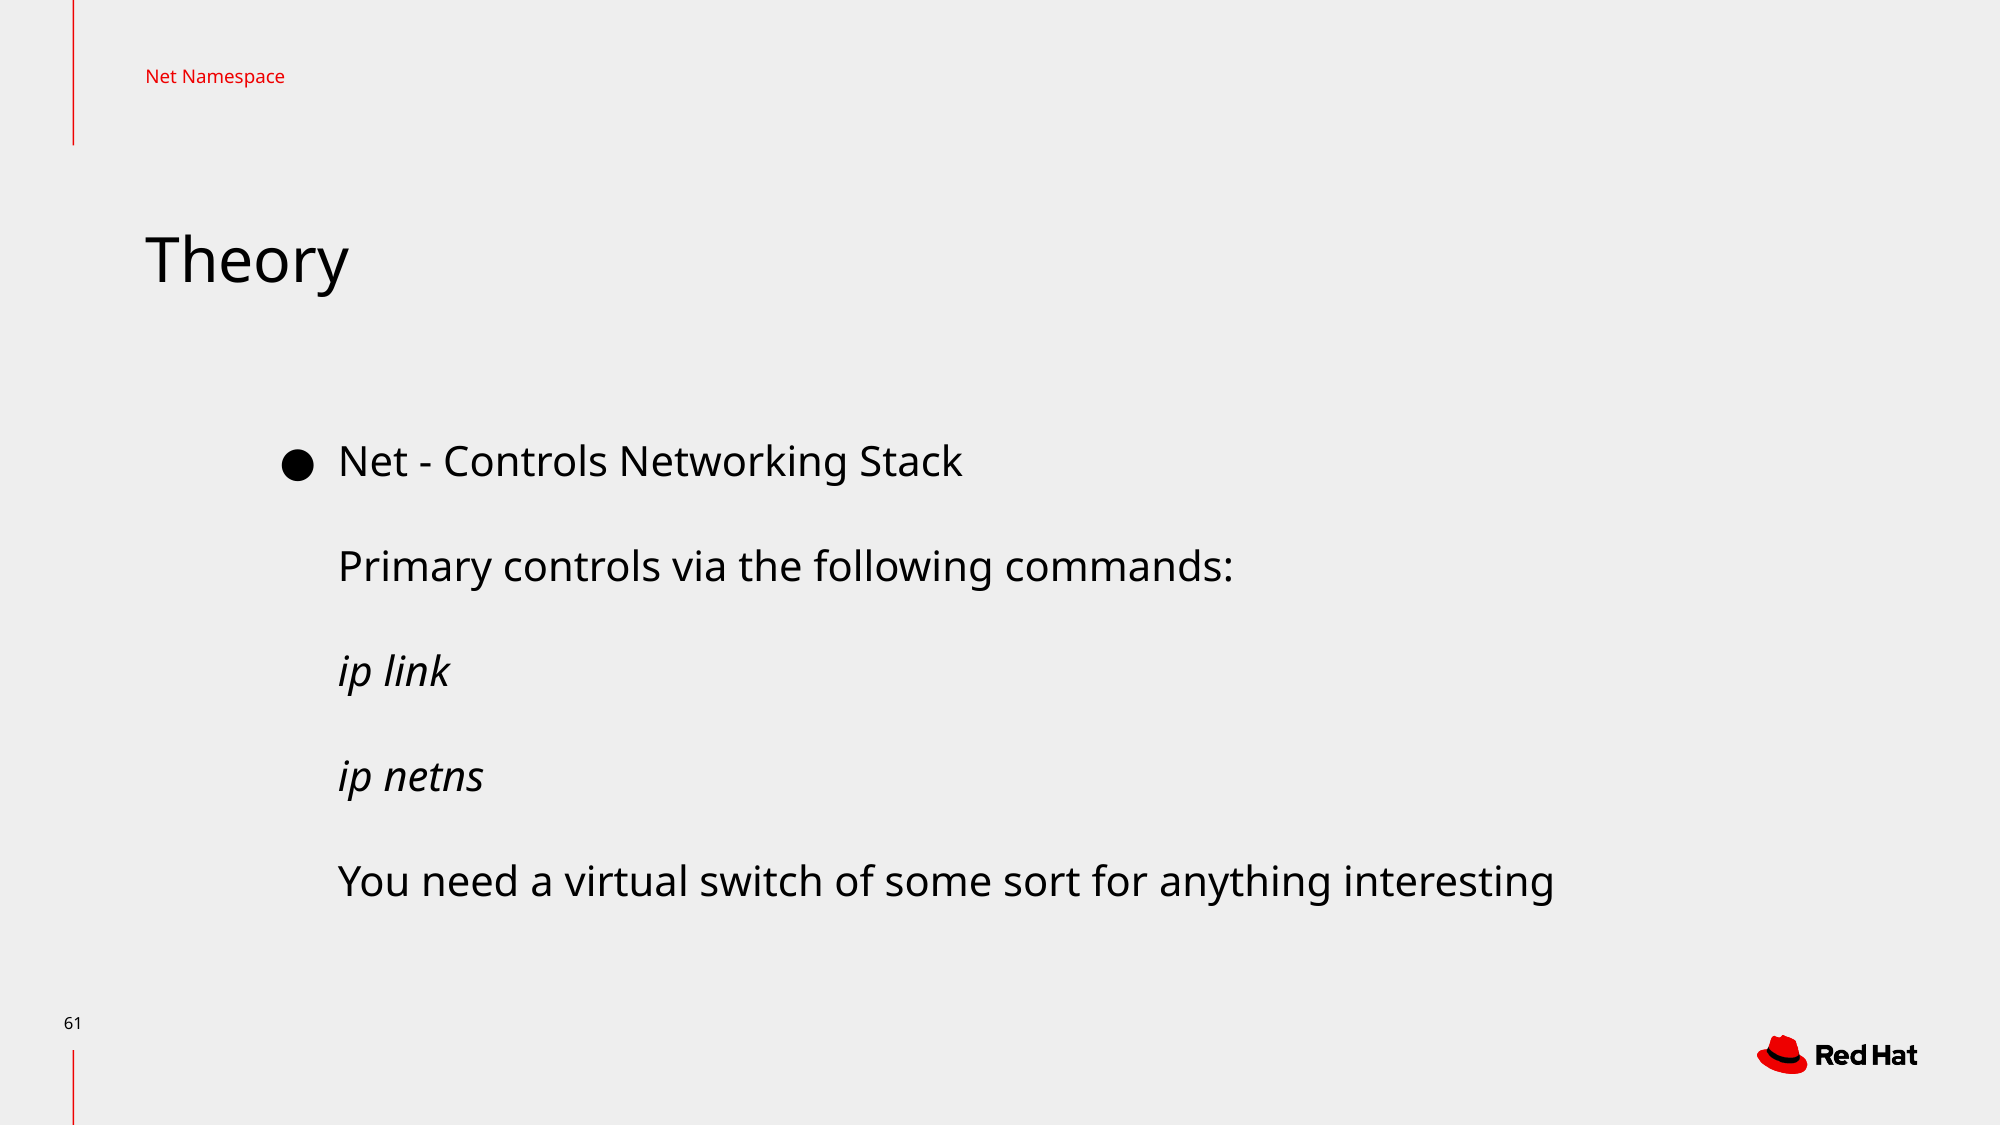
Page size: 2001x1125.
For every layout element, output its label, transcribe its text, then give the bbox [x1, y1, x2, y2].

title Net - Controls Networking Stack Primary controls via the following commands: ip link ip netns You need a virtual switch of some sort for anything interesting [262, 380, 1955, 1008]
picture [1757, 1035, 1918, 1074]
title Theory [73, 193, 1713, 353]
subtitle Net Namespace [73, 9, 919, 143]
slide_number <number> [13, 1012, 134, 1036]
